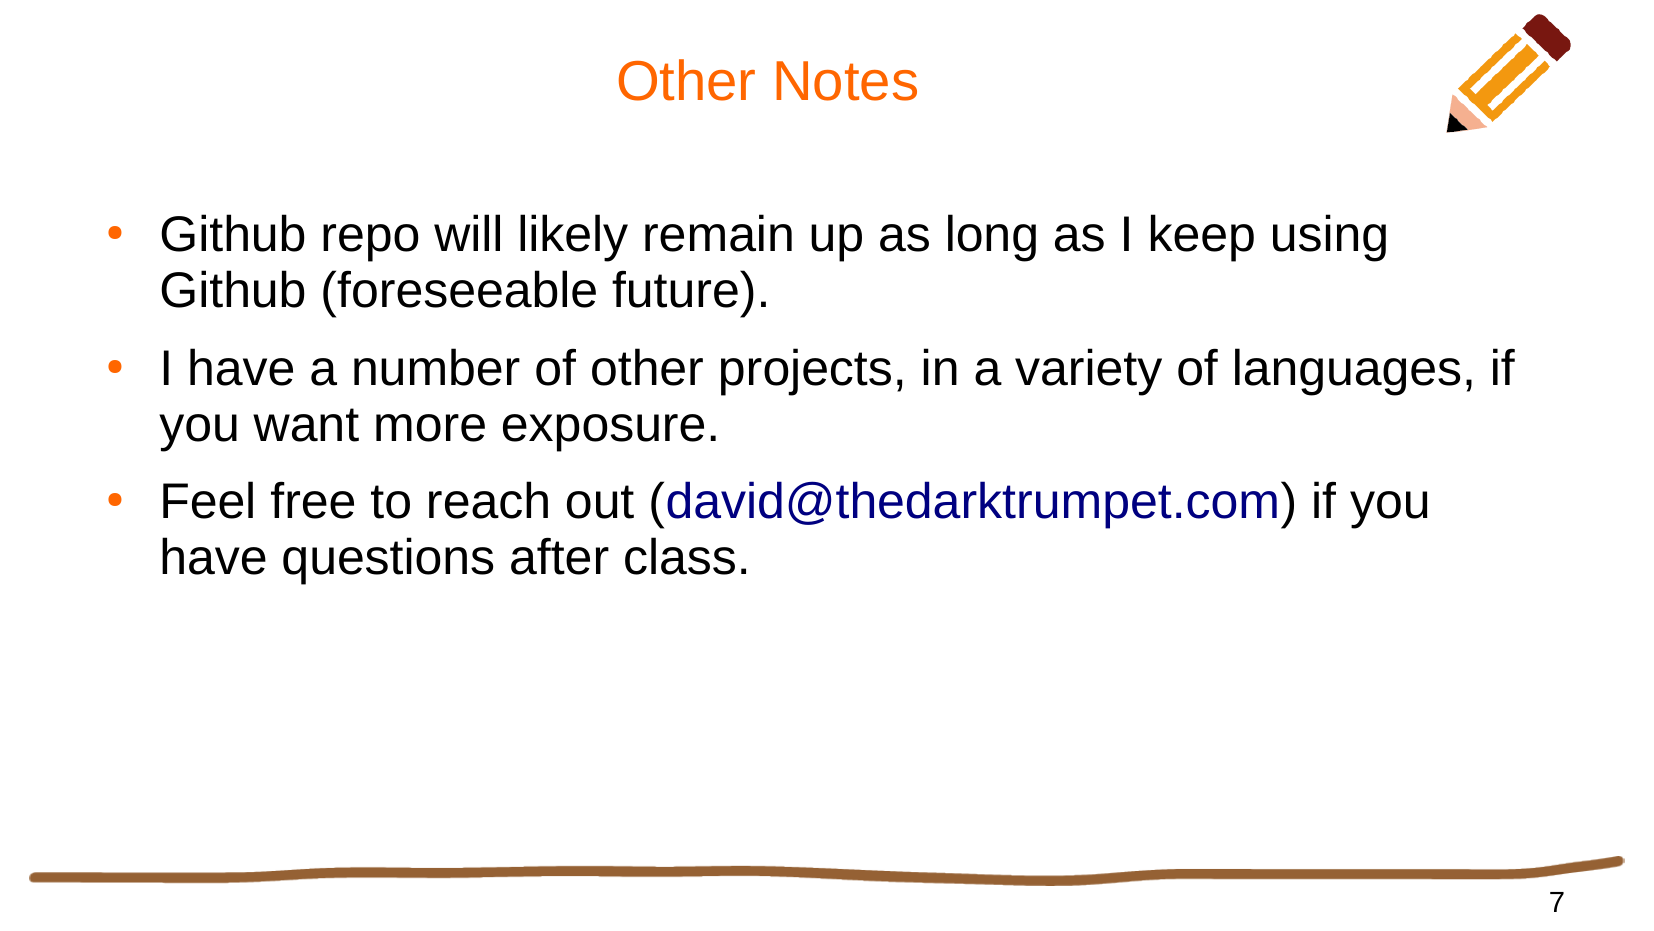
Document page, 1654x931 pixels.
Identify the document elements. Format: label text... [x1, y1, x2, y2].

list Github repo will likely remain up as long as I keep using Github (foreseeable future). I have a number of other projects, in a variety of languages, if you want more exposure. Feel free to reach out (david@thedarktrumpet.com) if you have questions after class. [88, 206, 1536, 857]
picture [1446, 14, 1571, 133]
picture [29, 856, 1625, 886]
title Other Notes [88, 29, 1447, 133]
